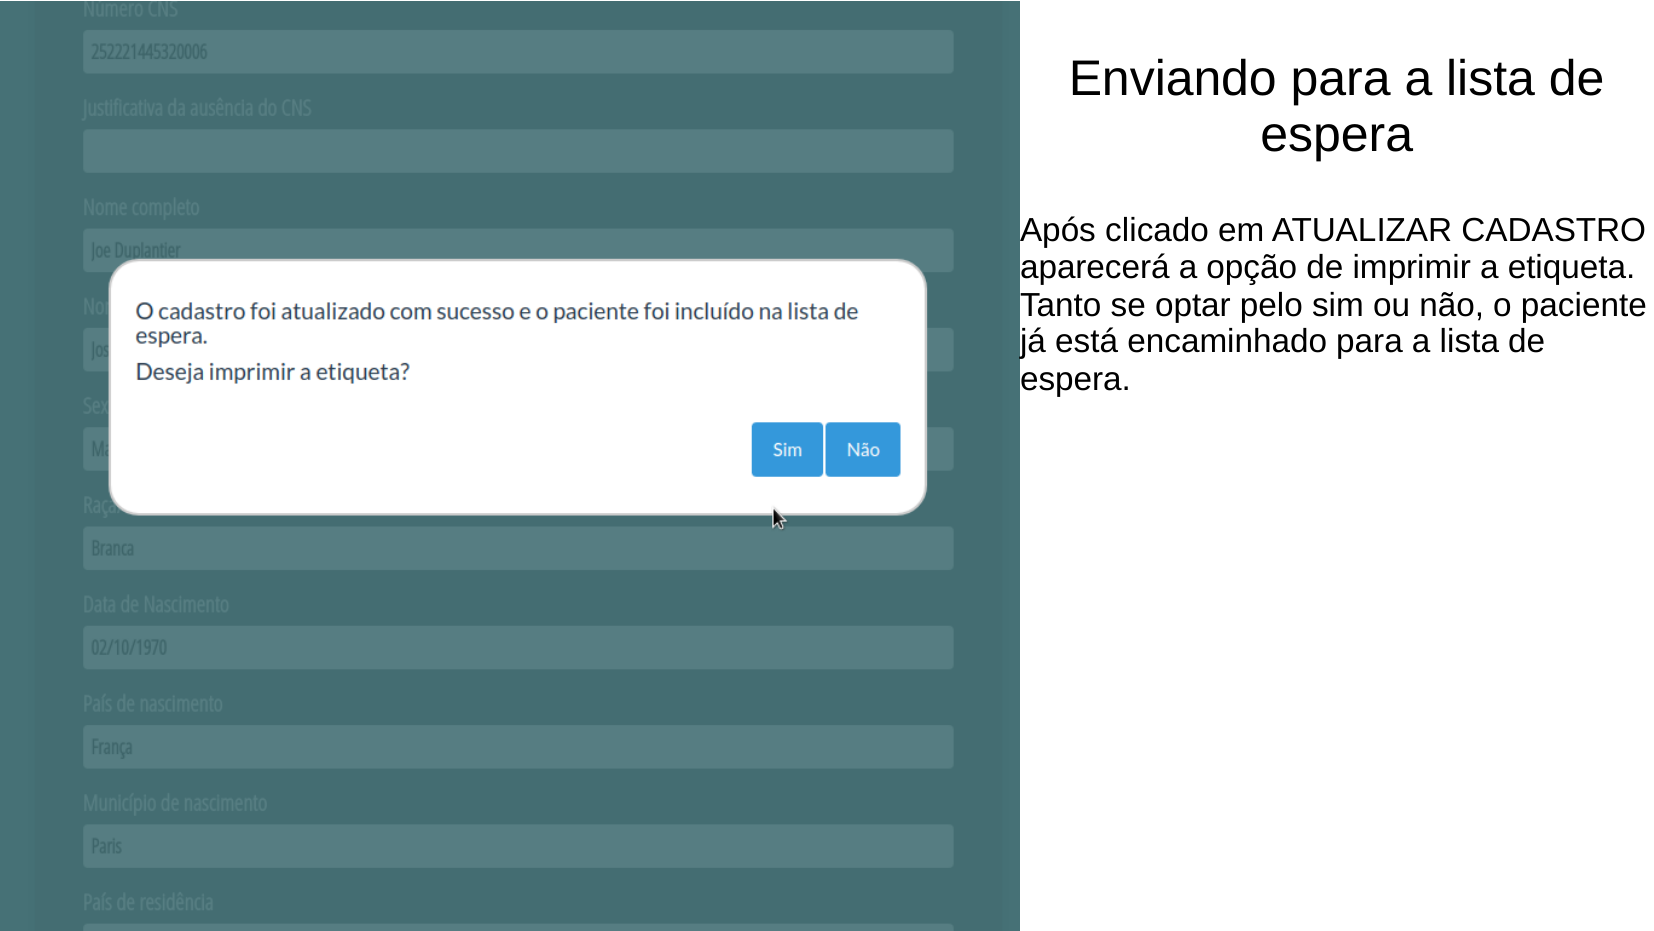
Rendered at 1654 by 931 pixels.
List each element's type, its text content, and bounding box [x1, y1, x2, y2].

picture [0, 1, 1020, 931]
text_box Após clicado em ATUALIZAR CADASTRO aparecerá a opção de imprimir a etiqueta. Tanto se optar pelo sim ou não, o paciente já está encaminhado para a lista de espera. [1019, 211, 1654, 931]
subtitle Enviando para a lista de espera [1020, 1, 1654, 211]
